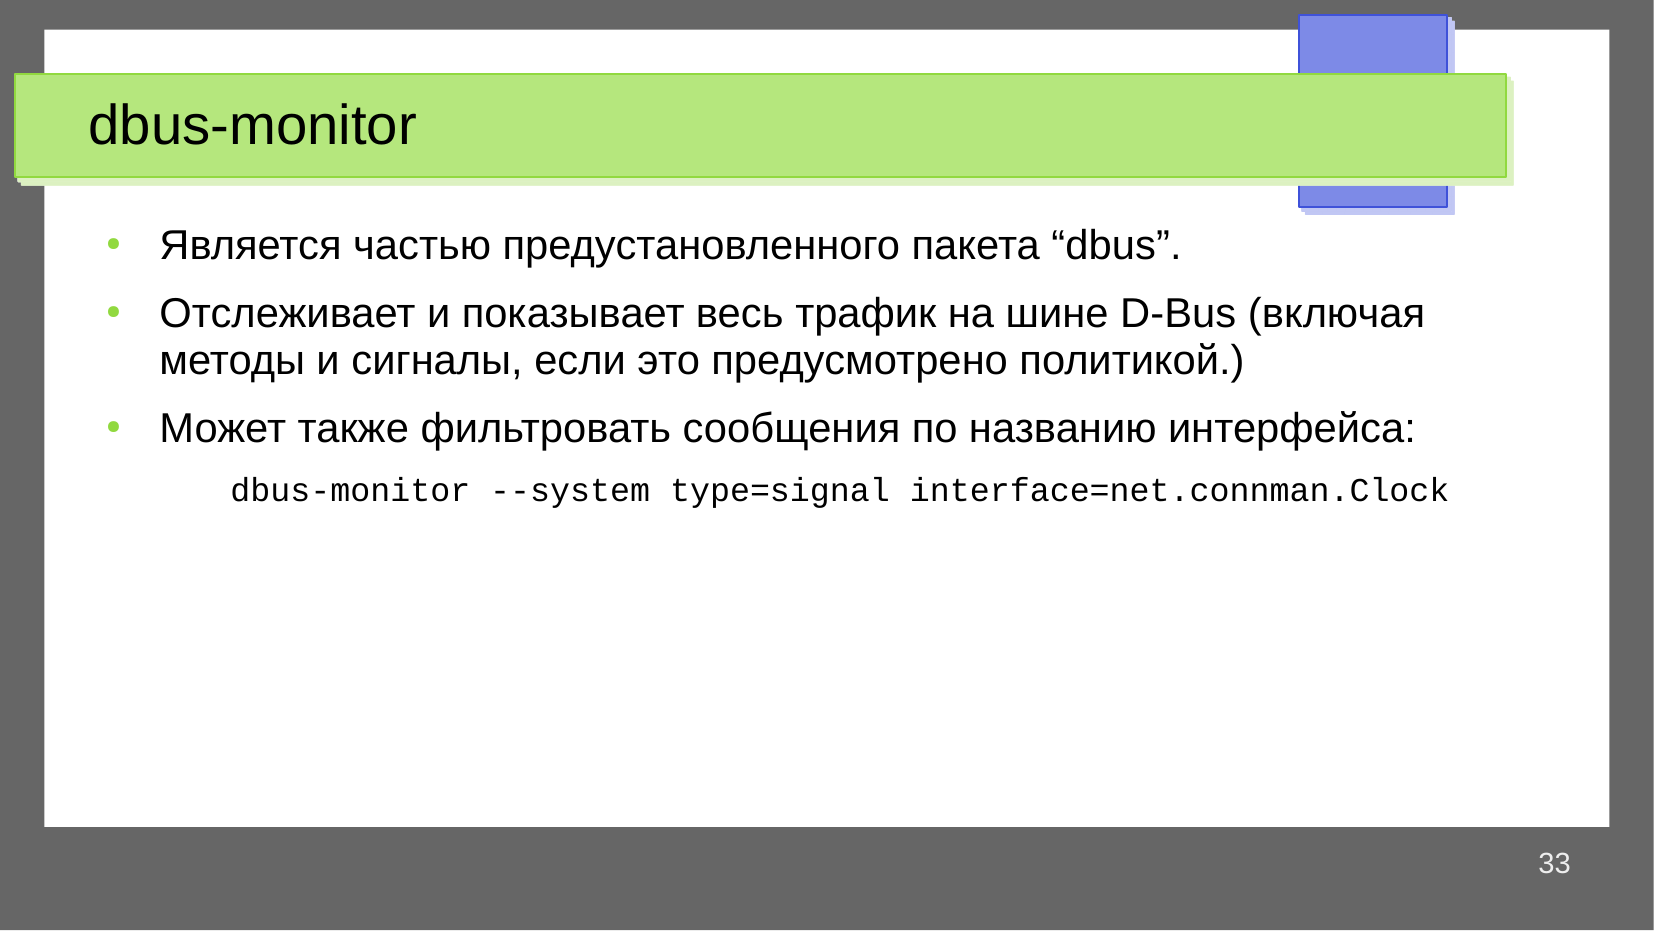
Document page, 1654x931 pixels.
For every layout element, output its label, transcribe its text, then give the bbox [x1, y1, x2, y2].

list Является частью предустановленного пакета “dbus”. Отслеживает и показывает весь трафик на шине D-Bus (включая методы и сигналы, если это предусмотрено политикой.) Может также фильтровать сообщения по названию интерфейса: dbus-monitor --system type=signal interface=net.connman.Clock [88, 221, 1565, 813]
title dbus-monitor [88, 73, 1506, 178]
